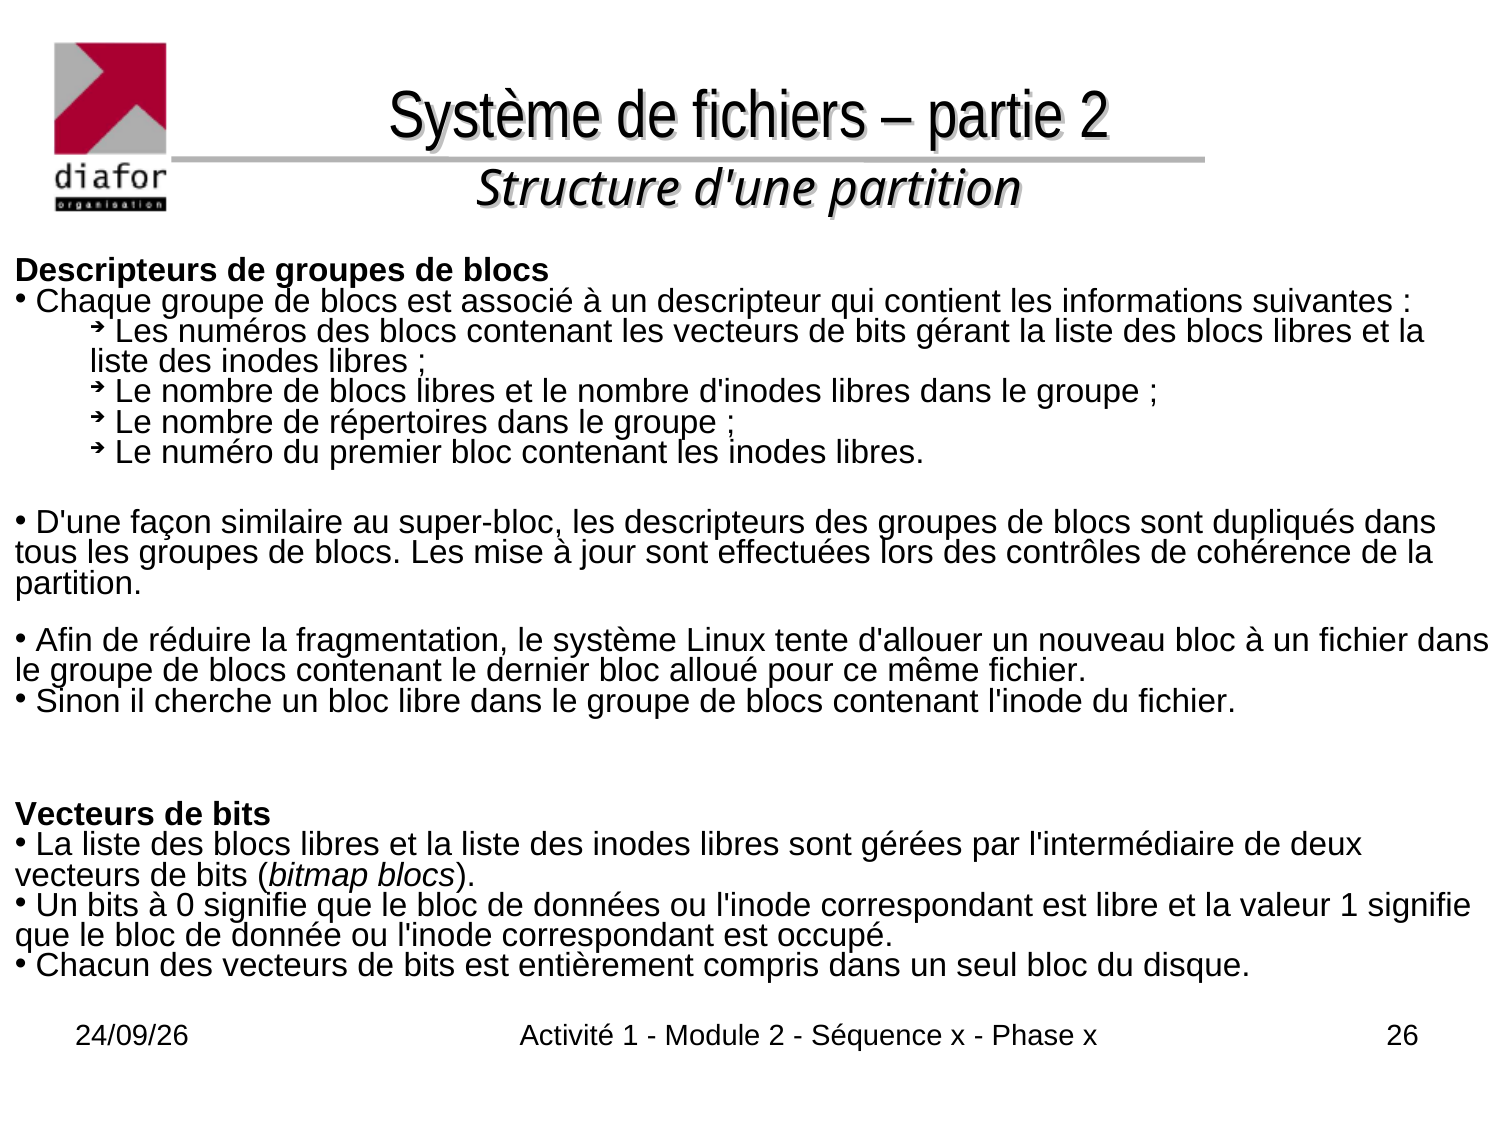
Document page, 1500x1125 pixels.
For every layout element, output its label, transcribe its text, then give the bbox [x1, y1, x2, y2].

picture [53, 42, 168, 213]
text_box Vecteurs de bits La liste des blocs libres et la liste des inodes libres sont gérées par l'intermédiaire de deux vecteurs de bits (bitmap blocs). Un bits à 0 signifie que le bloc de données ou l'inode correspondant est libre et la valeur 1 signifie que le bloc de donnée ou l'inode correspondant est occupé. Chacun des vecteurs de bits est entièrement compris dans un seul bloc du disque. [0, 793, 1499, 991]
text_box Descripteurs de groupes de blocs Chaque groupe de blocs est associé à un descripteur qui contient les informations suivantes : Les numéros des blocs contenant les vecteurs de bits gérant la liste des blocs libres et la liste des inodes libres ; Le nombre de blocs libres et le nombre d'inodes libres dans le groupe ; Le nombre de répertoires dans le groupe ; Le numéro du premier bloc contenant les inodes libres. [0, 250, 1452, 478]
title Système de fichiers – partie 2 Structure d'une partition [75, 45, 1426, 250]
text_box D'une façon similaire au super-bloc, les descripteurs des groupes de blocs sont dupliqués dans tous les groupes de blocs. Les mise à jour sont effectuées lors des contrôles de cohérence de la partition. [0, 501, 1463, 608]
text_box Afin de réduire la fragmentation, le système Linux tente d'allouer un nouveau bloc à un fichier dans le groupe de blocs contenant le dernier bloc alloué pour ce même fichier. Sinon il cherche un bloc libre dans le groupe de blocs contenant l'inode du fichier. [0, 620, 1500, 726]
